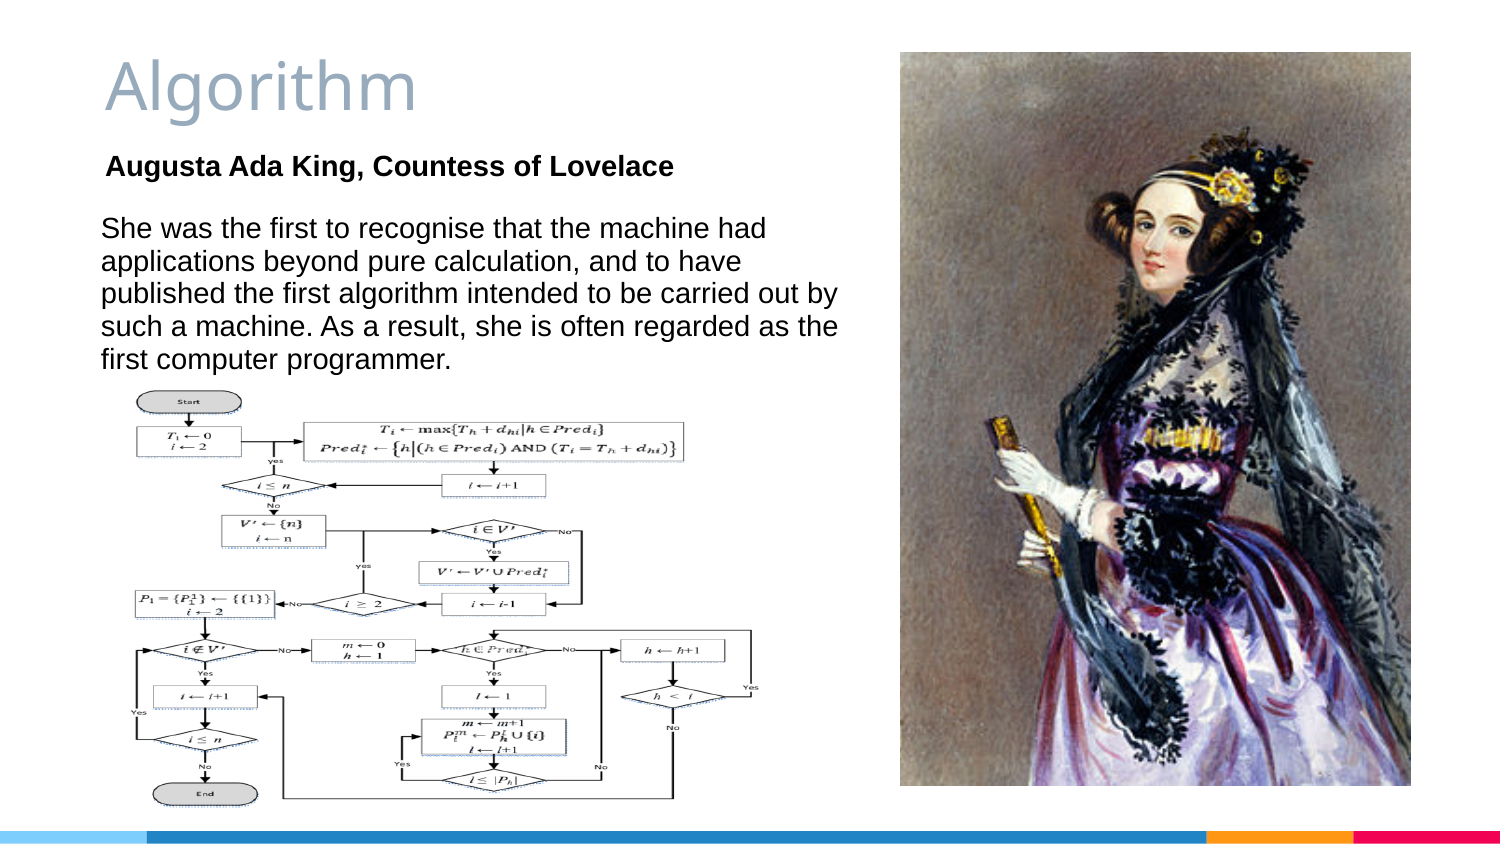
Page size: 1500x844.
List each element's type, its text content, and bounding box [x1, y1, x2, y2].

list Augusta Ada King, Countess of Lovelace She was the first to recognise that the machine had applications beyond pure calculation, and to have published the first algorithm intended to be carried out by such a machine. As a result, she is often regarded as the first computer programmer. [30, 149, 841, 761]
title Algorithm [30, 14, 1471, 155]
picture [108, 389, 781, 808]
picture [900, 52, 1411, 786]
